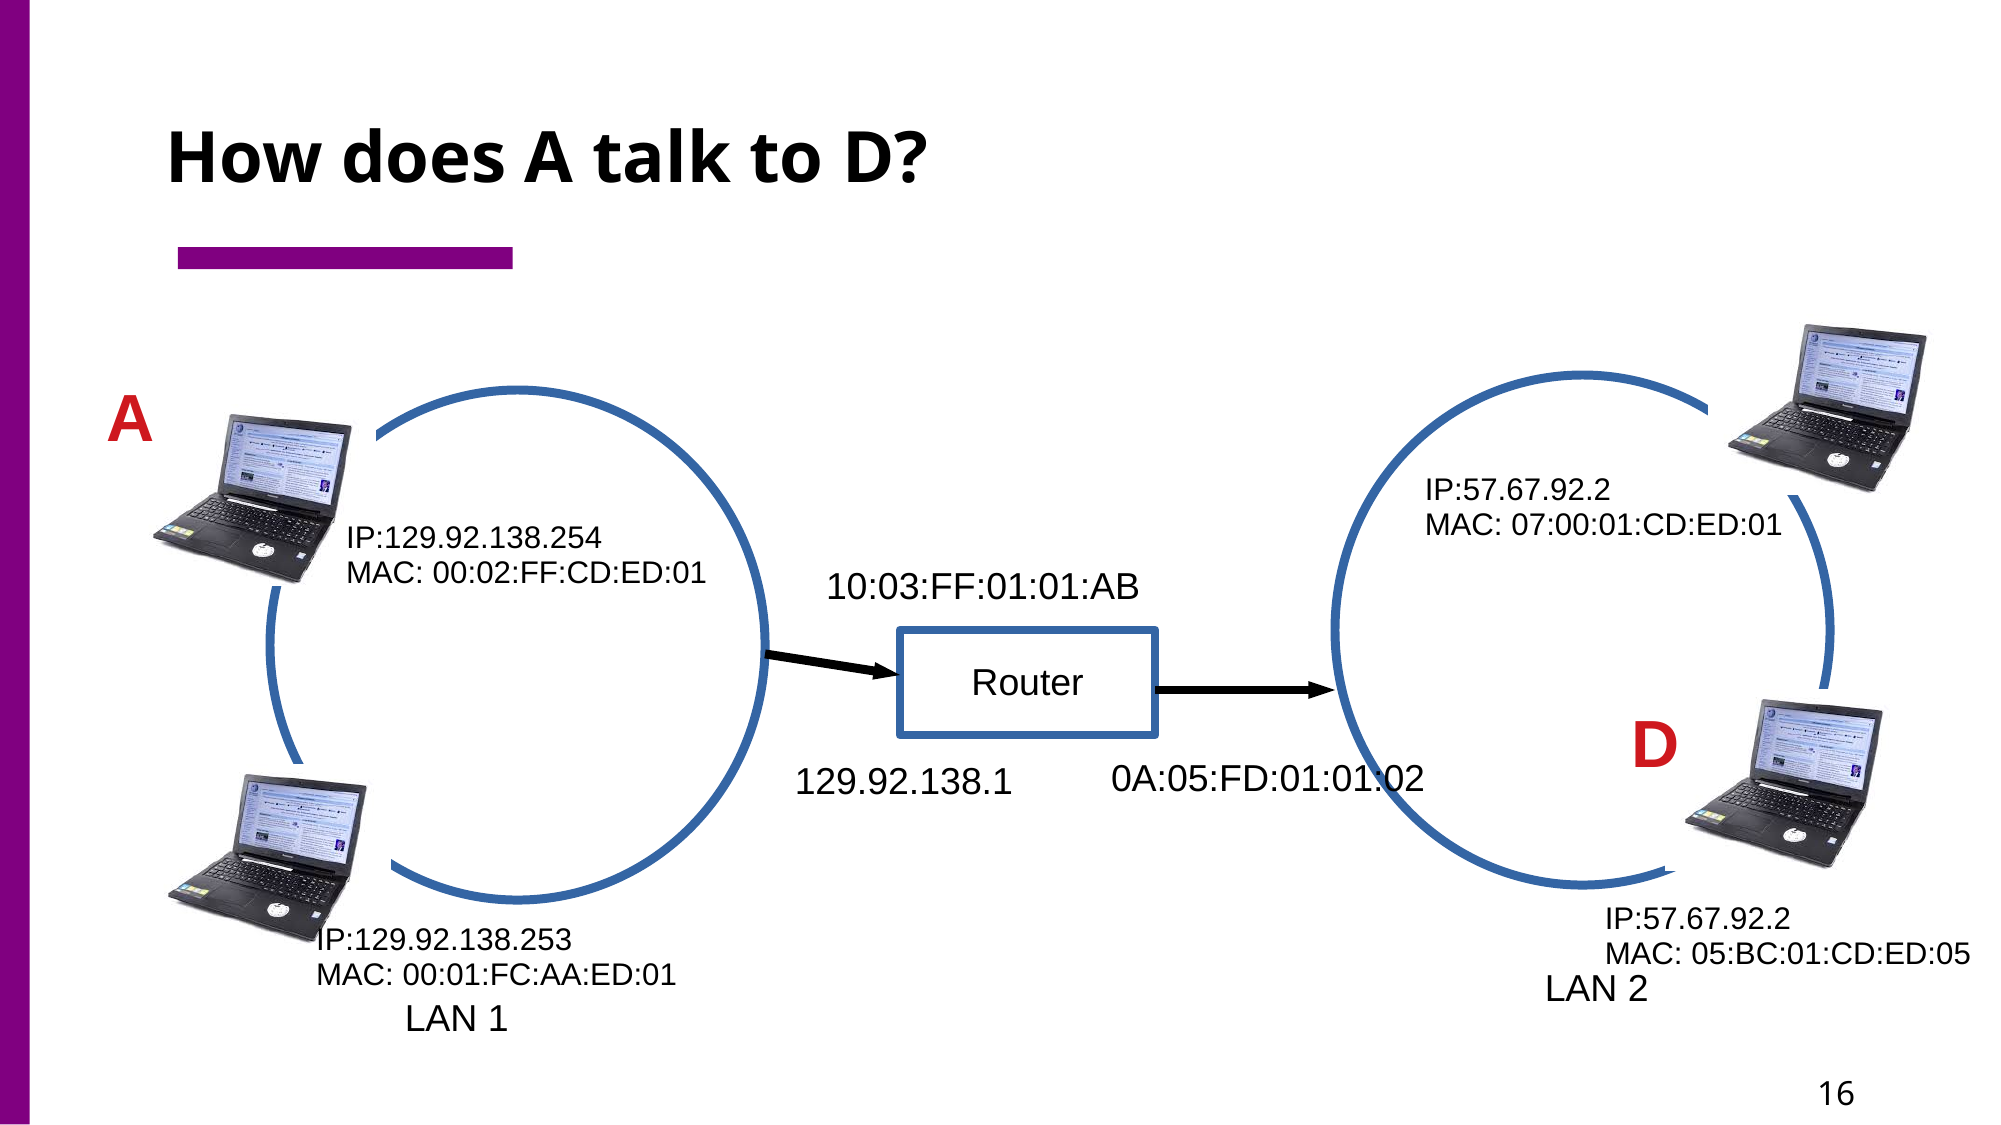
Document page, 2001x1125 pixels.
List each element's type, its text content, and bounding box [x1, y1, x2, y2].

picture [1665, 689, 1907, 871]
text_box IP:57.67.92.2 MAC: 05:BC:01:CD:ED:05 [1590, 894, 2000, 1036]
text_box Router [900, 630, 1156, 736]
text_box D [1616, 699, 1695, 790]
text_box A [91, 374, 149, 655]
text_box How does A talk to D? [151, 0, 1849, 212]
text_box LAN 2 [1530, 960, 1590, 1017]
text_box 10:03:FF:01:01:AB [811, 558, 1171, 616]
picture [148, 764, 391, 946]
picture [1708, 314, 1951, 496]
text_box IP:129.92.138.253 MAC: 00:01:FC:AA:ED:01 [301, 915, 736, 1056]
text_box 0A:05:FD:01:01:02 [1096, 750, 1456, 807]
text_box IP:129.92.138.254 MAC: 00:02:FF:CD:ED:01 [331, 513, 766, 654]
text_box IP:57.67.92.2 MAC: 07:00:01:CD:ED:01 [1410, 464, 1844, 606]
picture [149, 404, 376, 586]
text_box 129.92.138.1 [780, 753, 1070, 811]
